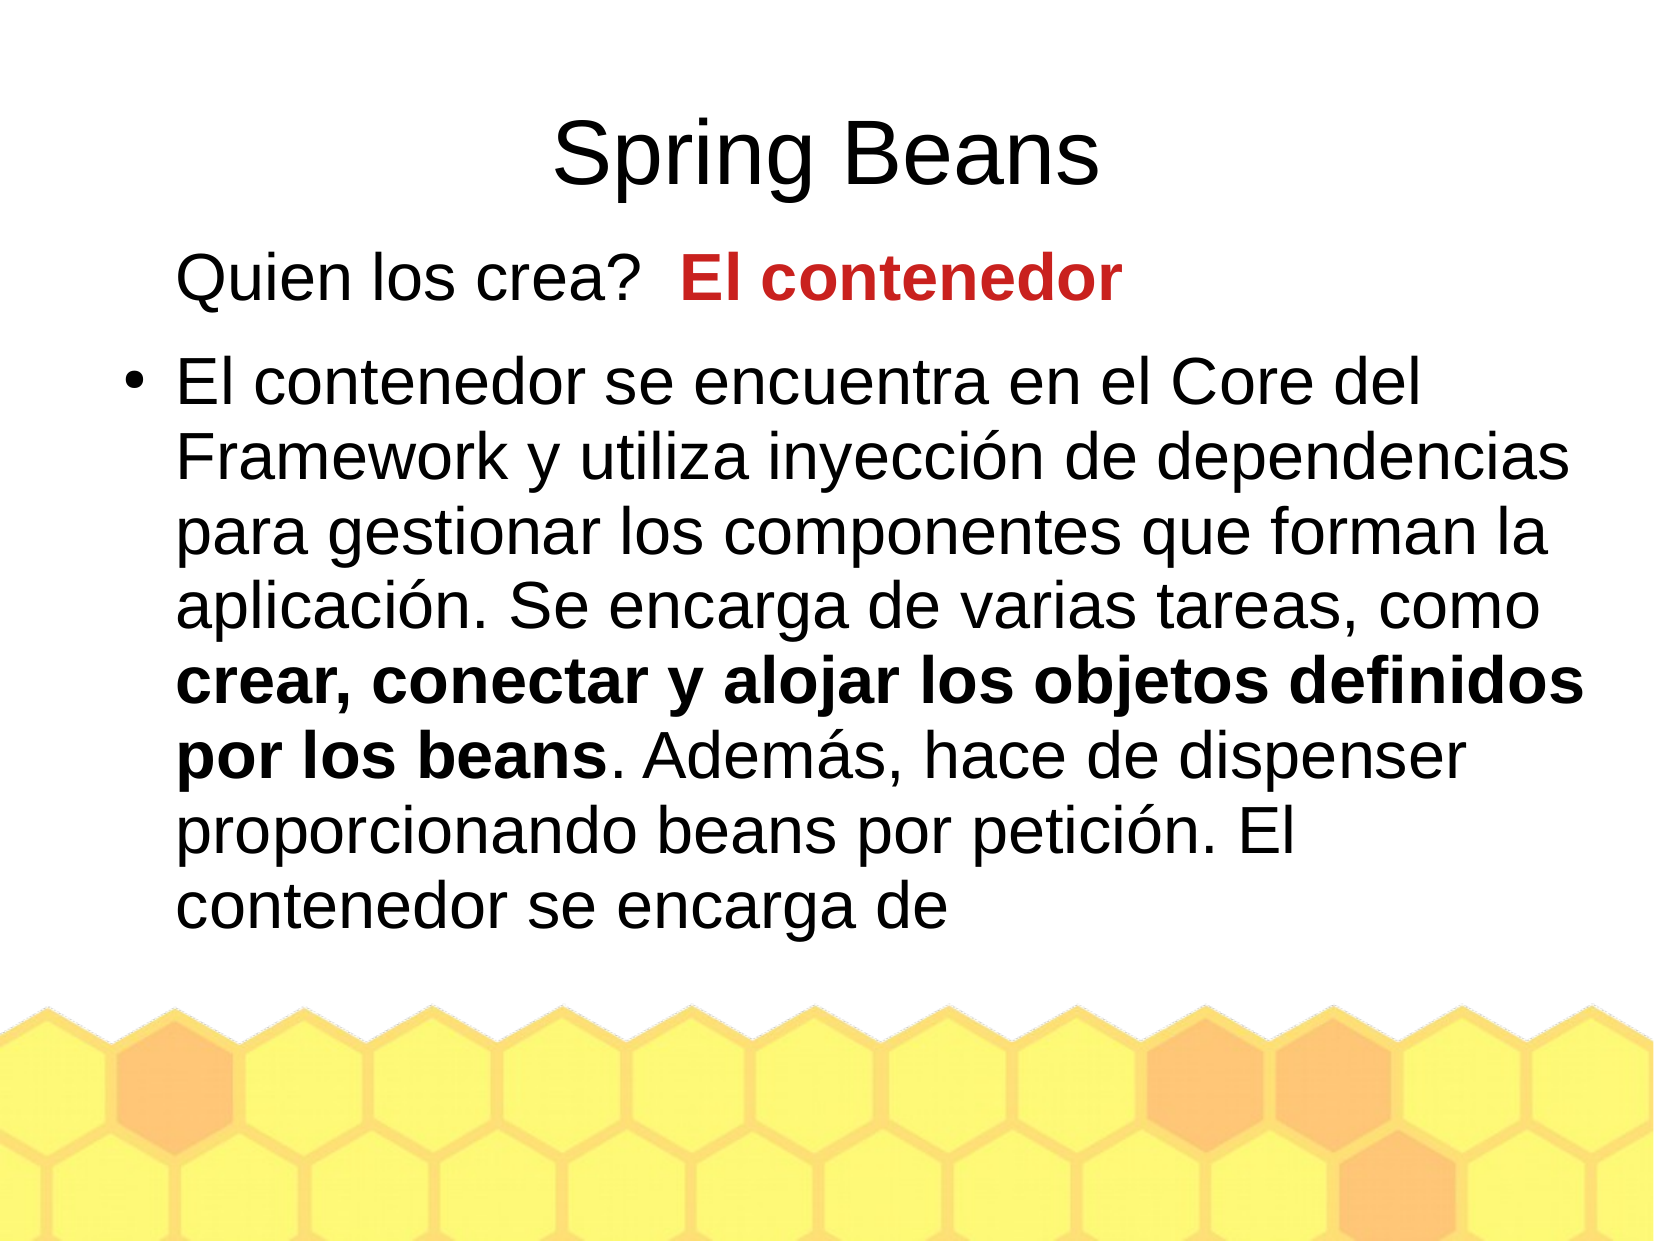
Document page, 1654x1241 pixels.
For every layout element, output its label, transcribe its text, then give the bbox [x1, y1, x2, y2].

title Spring Beans [82, 49, 1571, 257]
list Quien los crea? El contenedor El contenedor se encuentra en el Core del Framework y utiliza inyección de dependencias para gestionar los componentes que forman la aplicación. Se encarga de varias tareas, como crear, conectar y alojar los objetos definidos por los beans. Además, hace de dispenser proporcionando beans por petición. El contenedor se encarga de [105, 240, 1621, 960]
picture [0, 1001, 1654, 1241]
